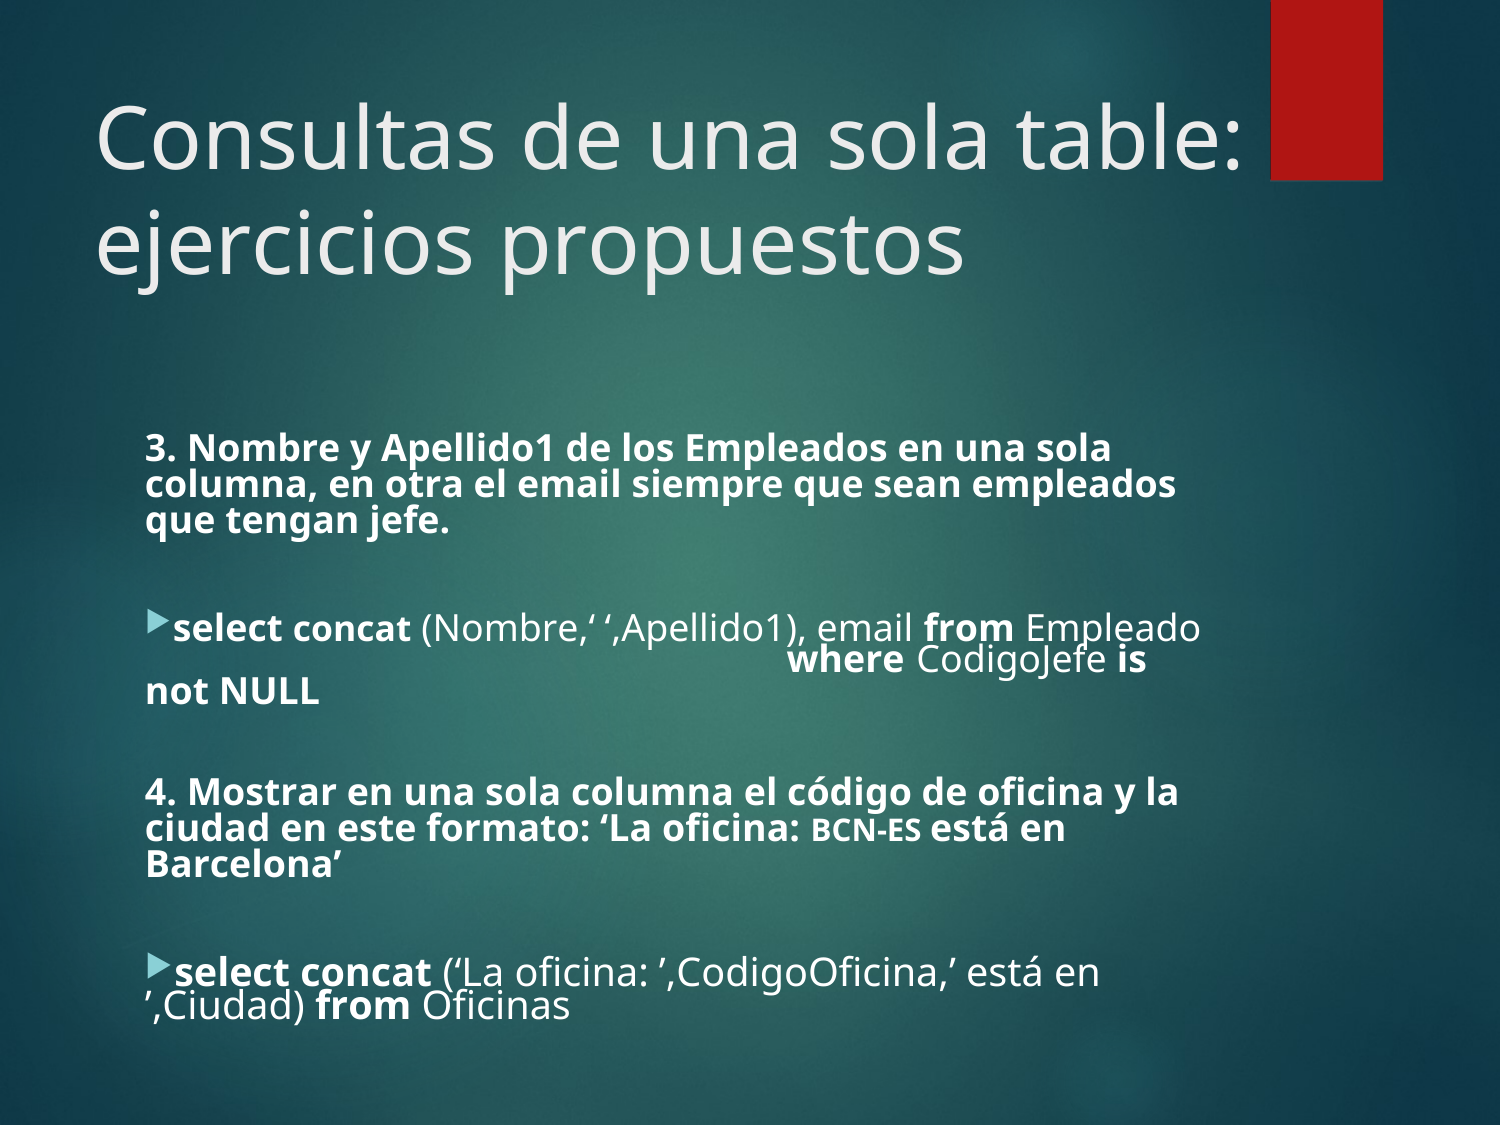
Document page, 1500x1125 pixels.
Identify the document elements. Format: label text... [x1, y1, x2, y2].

title Consultas de una sola table: ejercicios propuestos [79, 74, 1294, 304]
list 3. Nombre y Apellido1 de los Empleados en una sola columna, en otra el email siempre que sean empleados que tengan jefe. select concat (Nombre,‘ ‘,Apellido1), email from Empleado where CodigoJefe is not NULL 4. Mostrar en una sola columna el código de oficina y la ciudad en este formato: ‘La oficina: BCN-ES está en Barcelona’ select concat (‘La oficina: ’,CodigoOficina,’ está en ’,Ciudad) from Oficinas [129, 354, 1231, 1043]
picture [0, 0, 1500, 1125]
